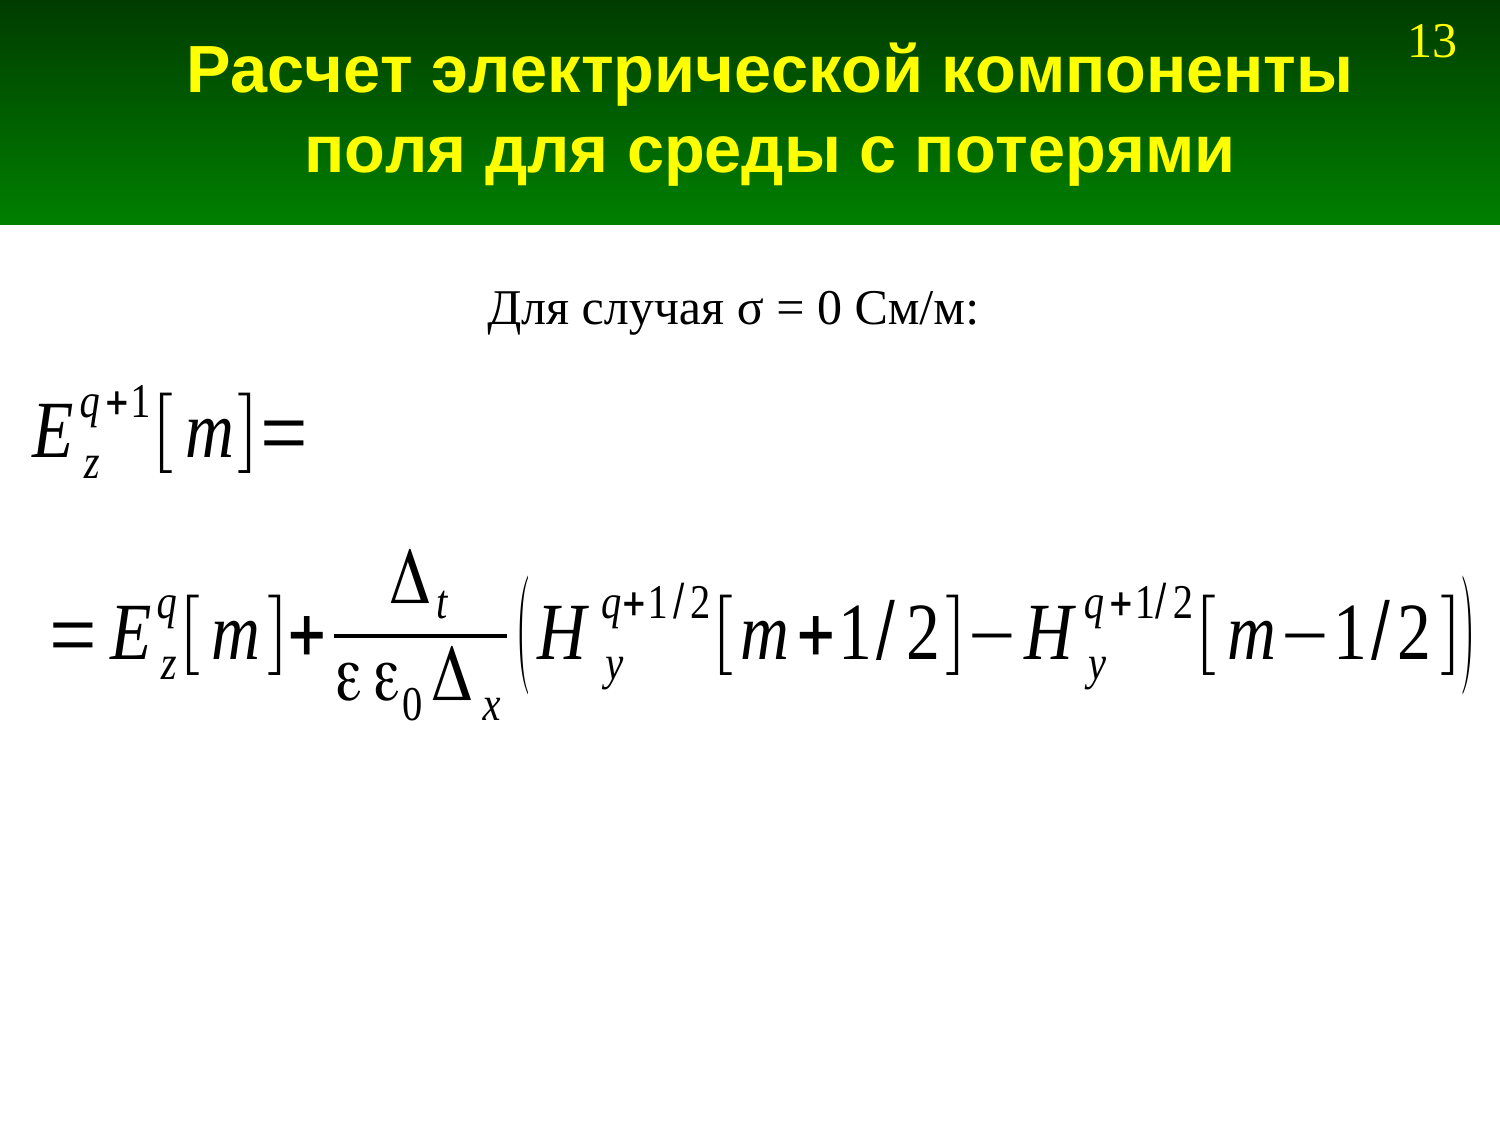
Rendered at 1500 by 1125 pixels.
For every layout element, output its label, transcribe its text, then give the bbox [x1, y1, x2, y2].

text_box Для случая σ = 0 См/м: [472, 267, 995, 343]
title Расчет электрической компоненты поля для среды с потерями [100, 7, 1441, 204]
chart [29, 542, 1492, 733]
chart [11, 371, 329, 487]
